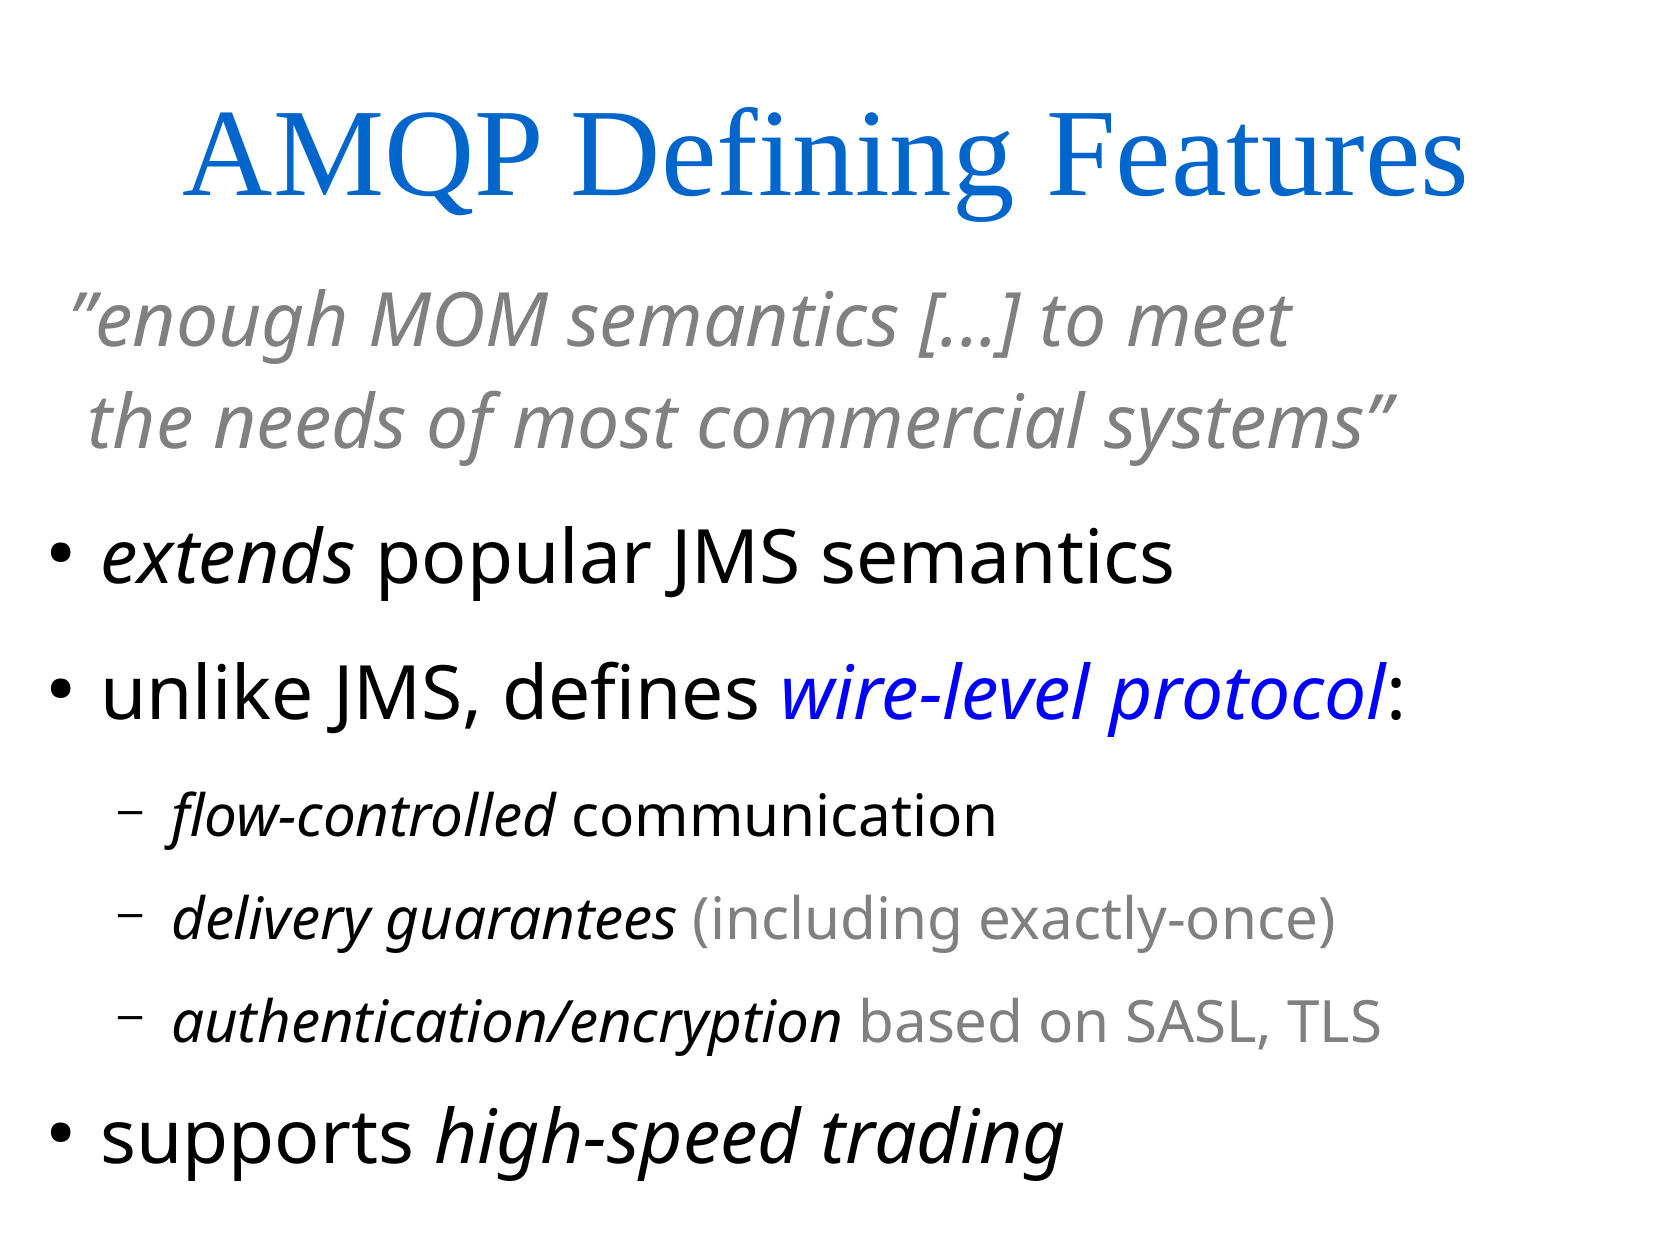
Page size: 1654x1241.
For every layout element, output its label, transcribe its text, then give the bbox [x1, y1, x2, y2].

list ”enough MOM semantics [...] to meet the needs of most commercial systems” extends popular JMS semantics unlike JMS, defines wire-level protocol: flow-controlled communication delivery guarantees (including exactly-once) authentication/encryption based on SASL, TLS supports high-speed trading [29, 265, 1613, 1158]
title AMQP Defining Features [82, 49, 1571, 257]
